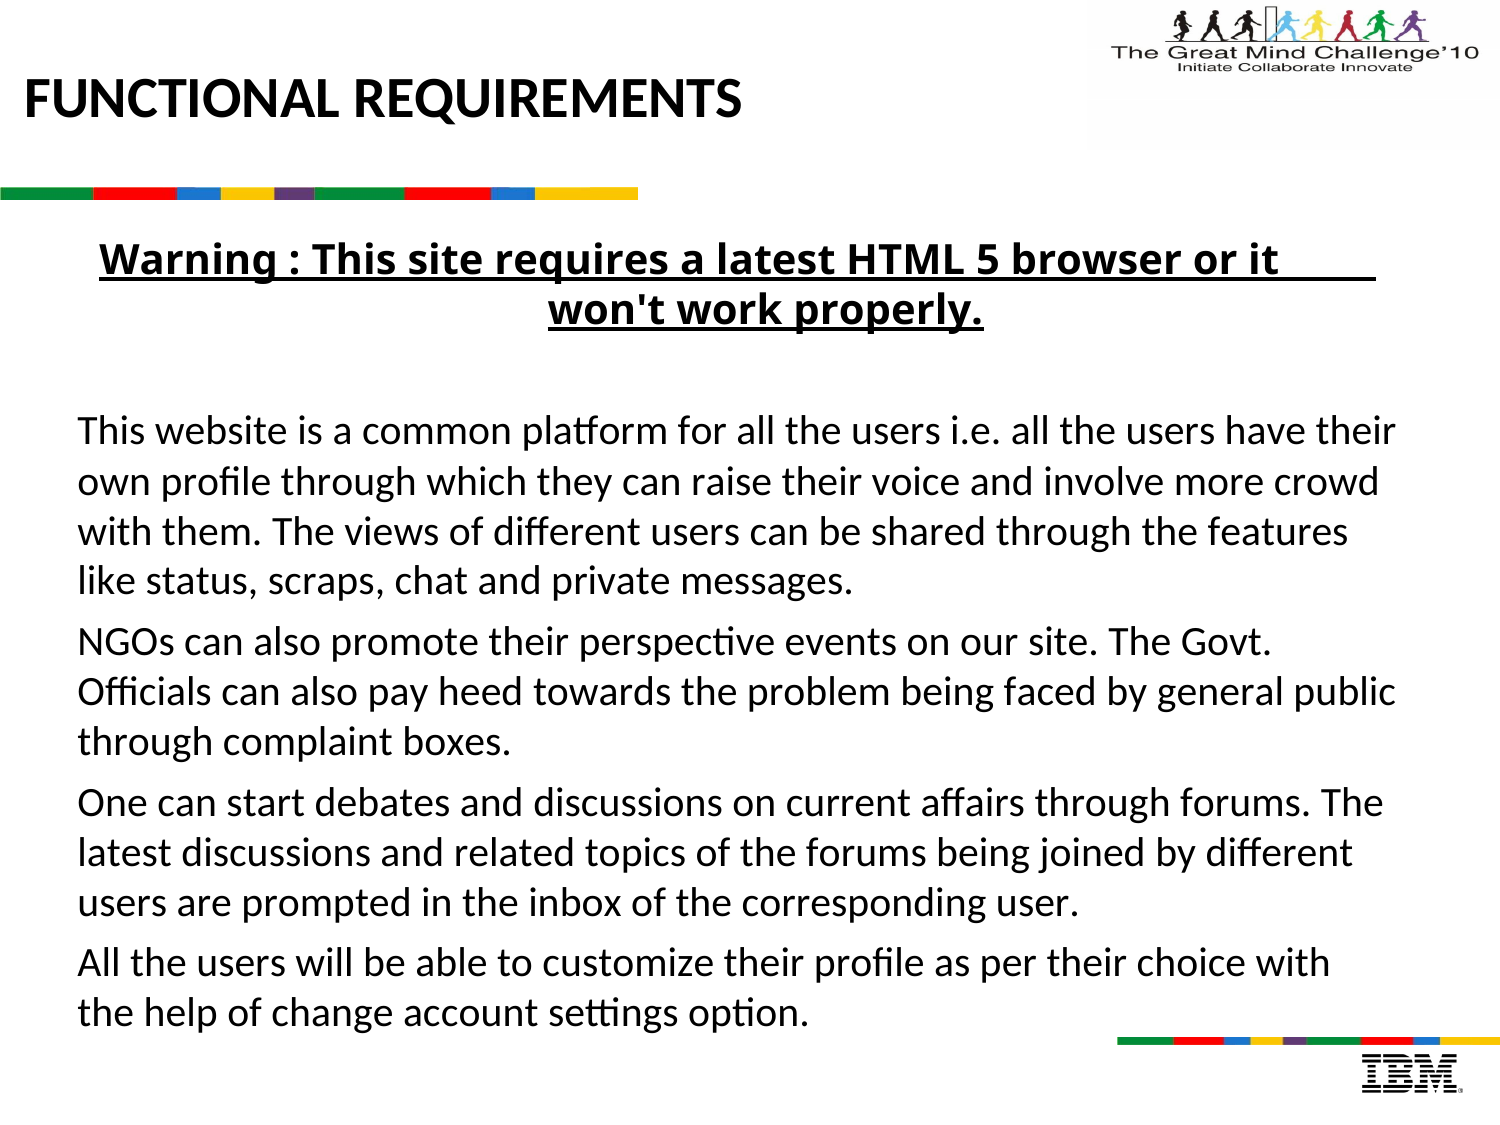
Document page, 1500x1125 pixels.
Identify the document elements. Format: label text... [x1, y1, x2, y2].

picture [1413, 1037, 1500, 1045]
text_box FUNCTIONAL REQUIREMENTS [0, 0, 788, 188]
picture [1087, 0, 1500, 150]
picture [1413, 1054, 1463, 1093]
text_box Warning : This site requires a latest HTML 5 browser or it won't work properly. This website is a common platform for all the users i.e. all the users have their own profile through which they can raise their voice and involve more crowd with them. The views of different users can be shared through the features like status, scraps, chat and private messages. NGOs can also promote their perspective events on our site. The Govt. Officials can also pay heed towards the problem being faced by general public through complaint boxes. One can start debates and discussions on current affairs through forums. The latest discussions and related topics of the forums being joined by different users are prompted in the inbox of the corresponding user. All the users will be able to customize their profile as per their choice with the help of change account settings option. [62, 224, 1413, 1125]
picture [0, 188, 638, 200]
